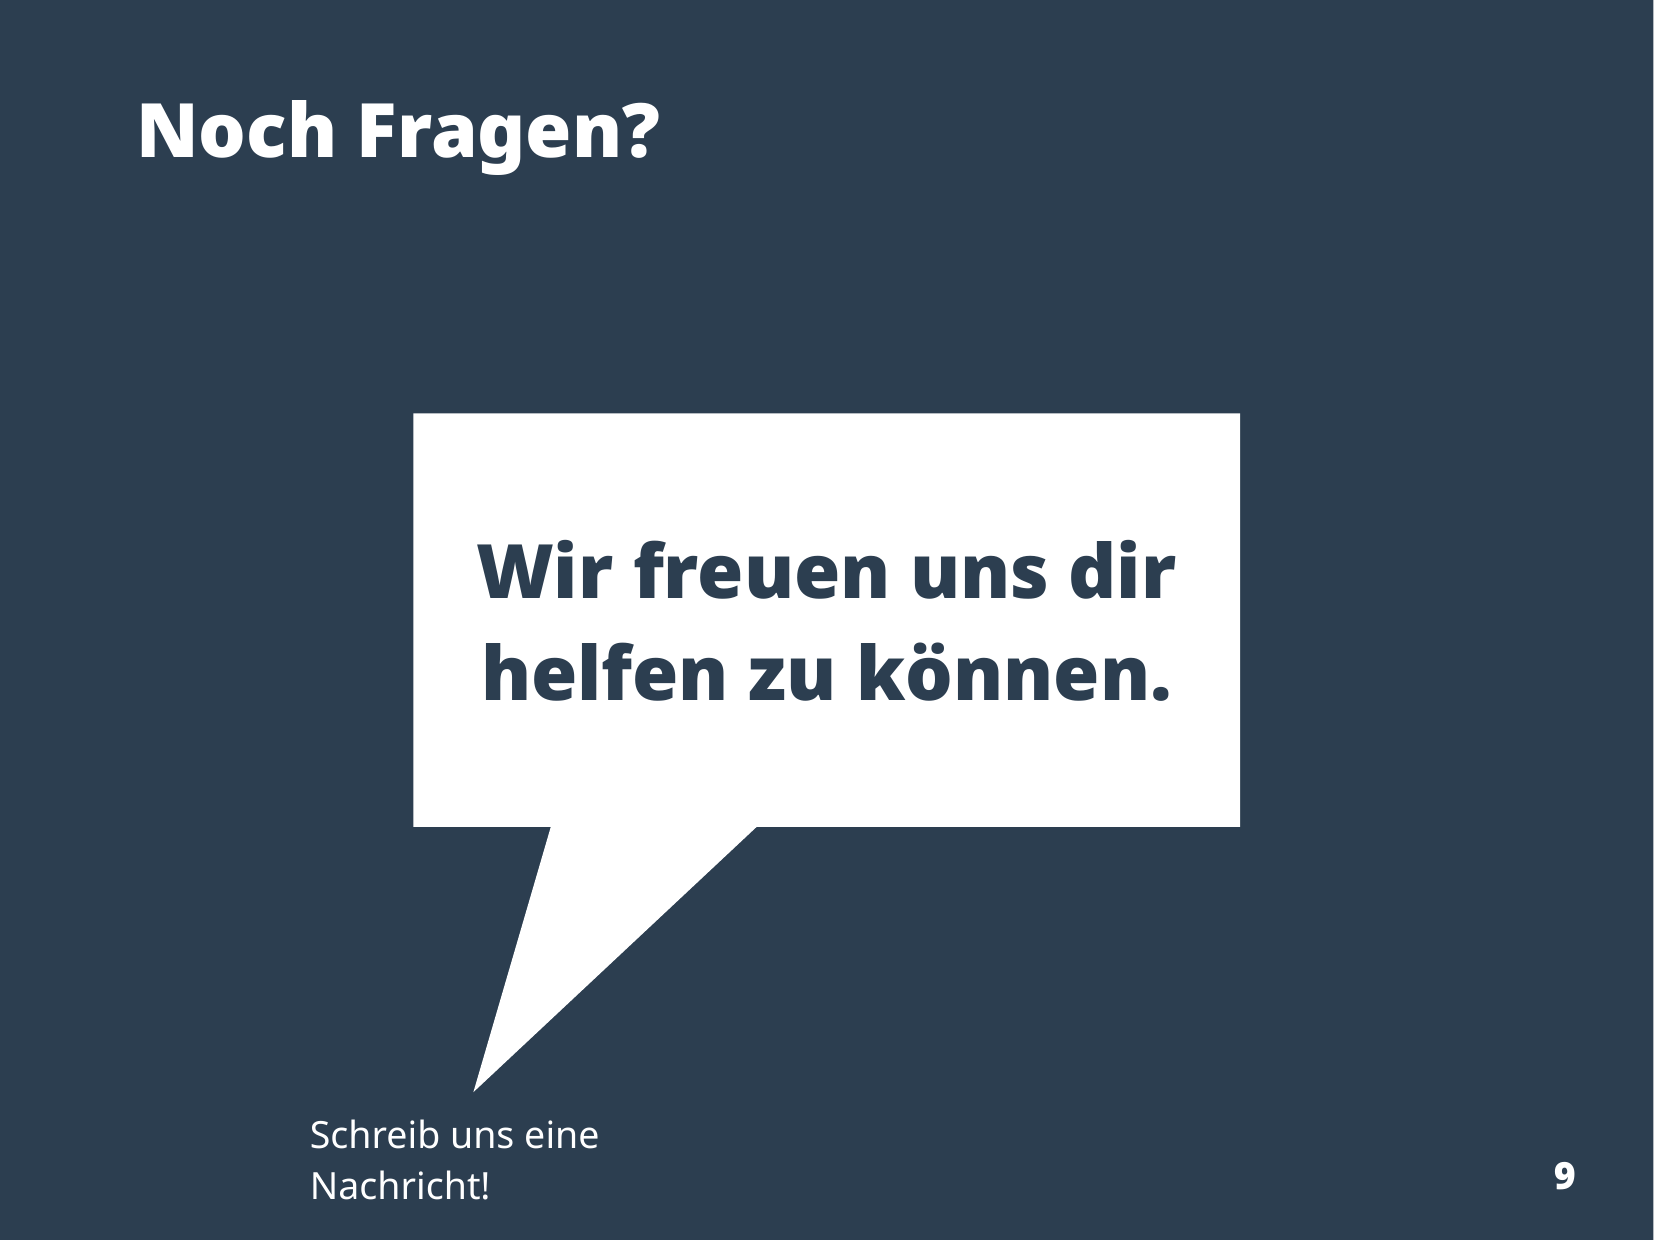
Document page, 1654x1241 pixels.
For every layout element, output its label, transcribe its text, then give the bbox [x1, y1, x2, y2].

title Noch Fragen? [59, 49, 739, 207]
title Wir freuen uns dir helfen zu können. [442, 442, 1211, 798]
text_box Schreib uns eine Nachricht! [295, 1101, 739, 1211]
list [561, 826, 1595, 1182]
